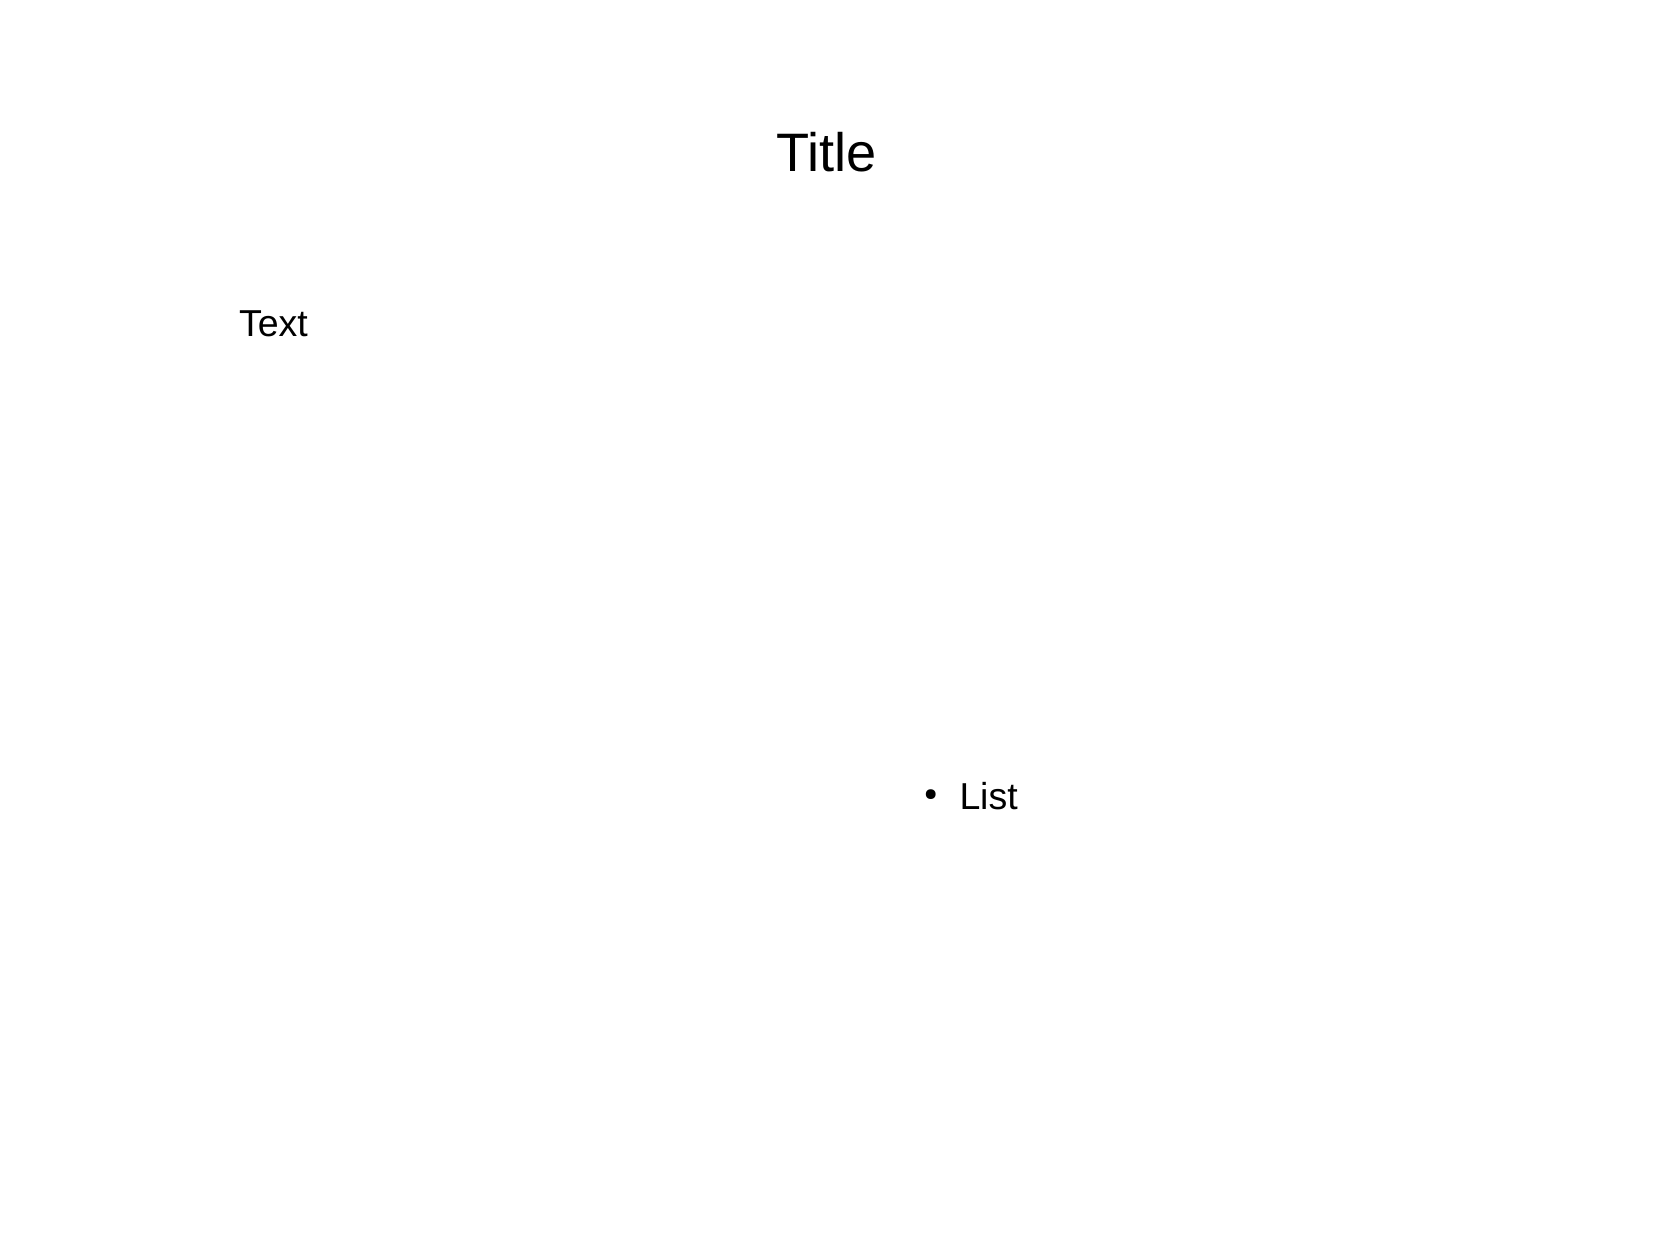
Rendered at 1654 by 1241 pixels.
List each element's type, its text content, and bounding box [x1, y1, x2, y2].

text_box List [909, 767, 1642, 876]
title Title [82, 49, 1571, 257]
text_box Text [224, 295, 1430, 521]
